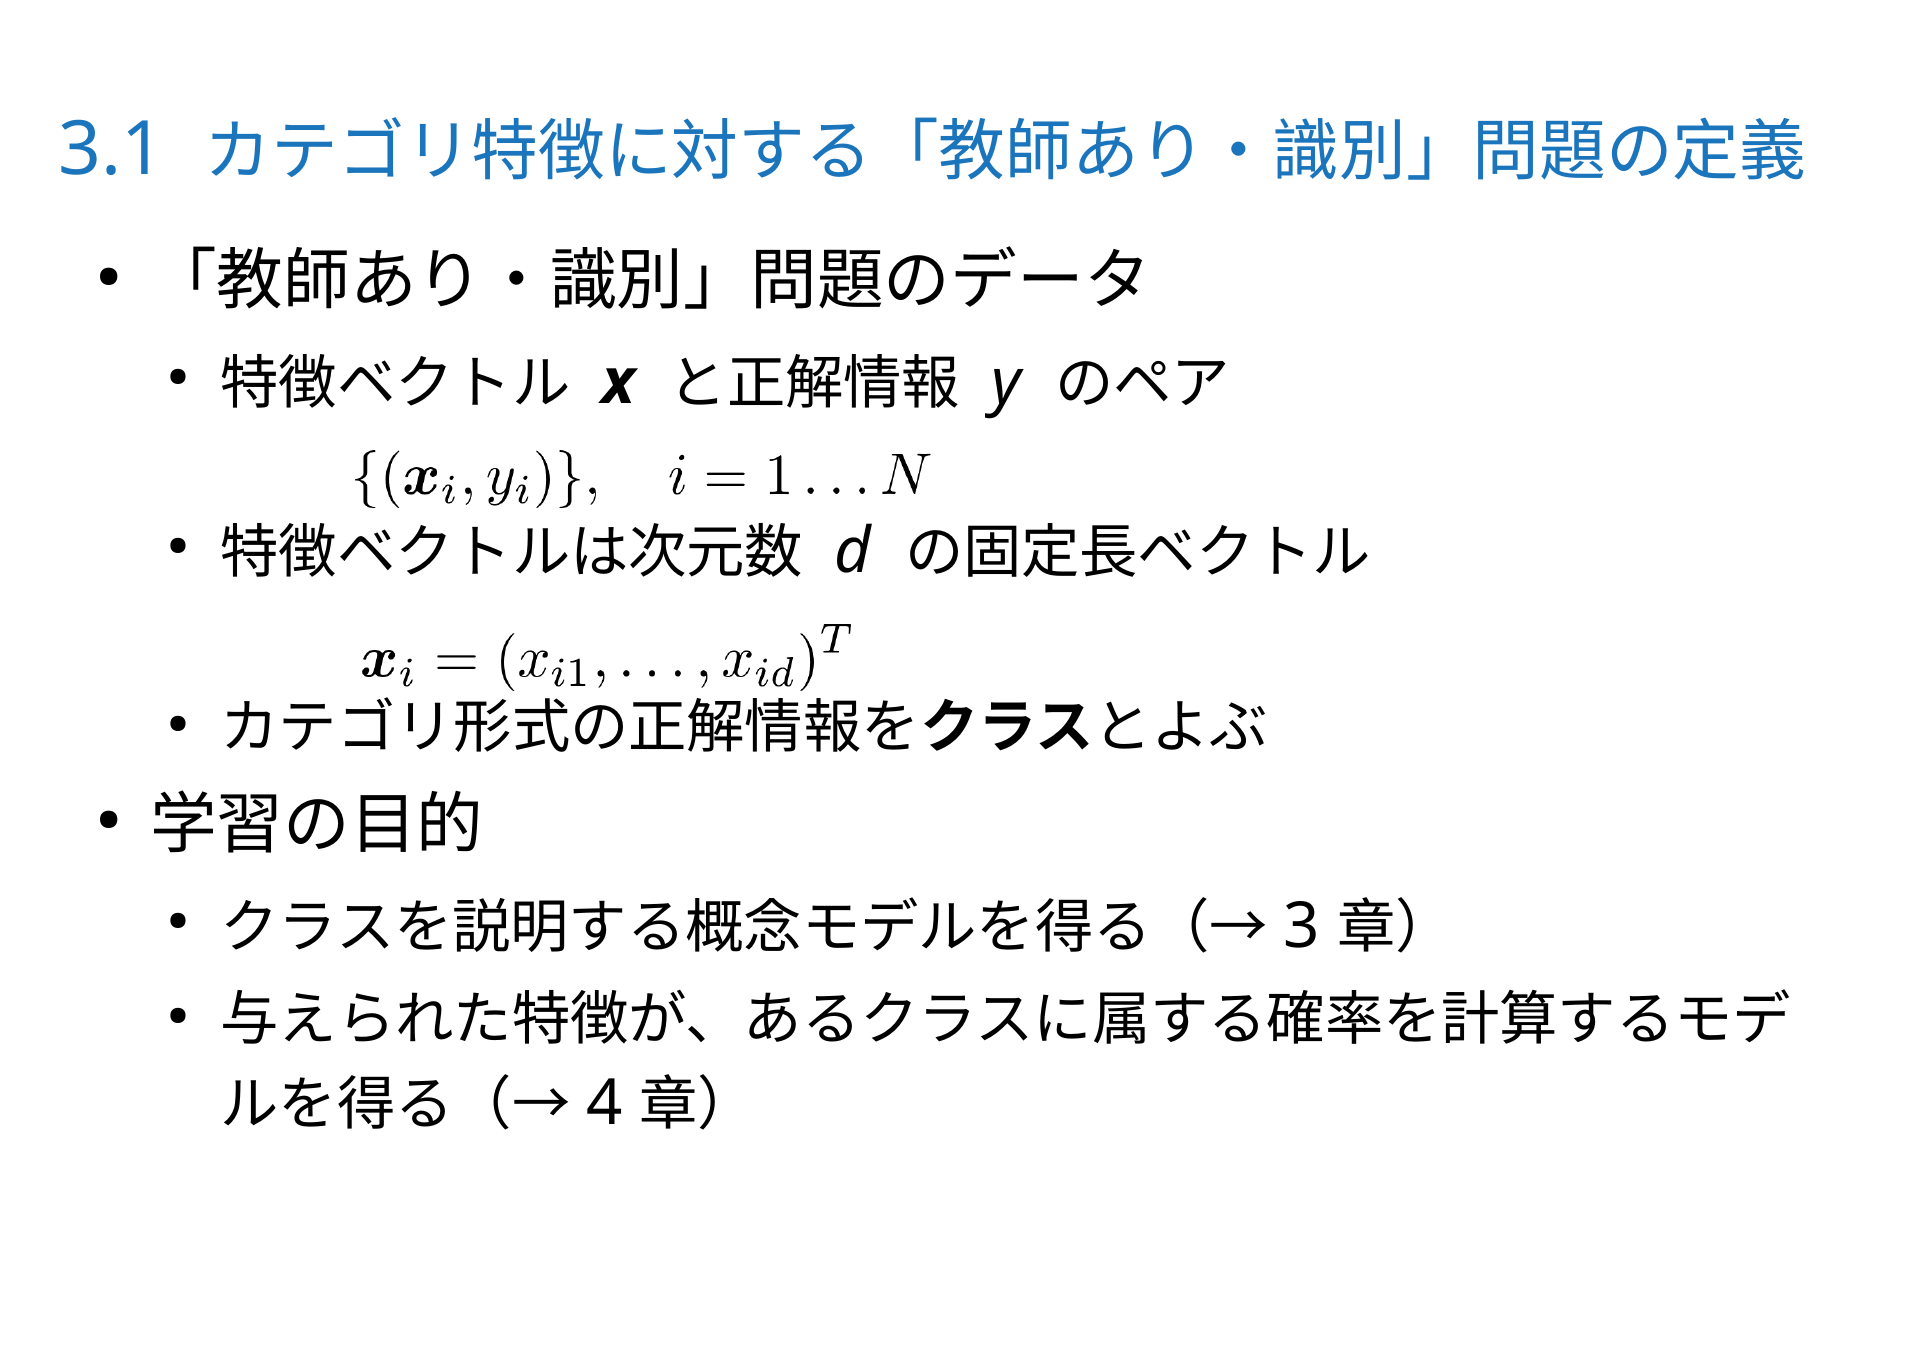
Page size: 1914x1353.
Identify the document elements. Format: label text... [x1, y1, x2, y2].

title 3.1 カテゴリ特徴に対する「教師あり・識別」問題の定義 [59, 38, 1843, 252]
picture [362, 624, 851, 691]
list 「教師あり・識別」問題のデータ 特徴ベクトル x と正解情報 y のペア 特徴ベクトルは次元数 d の固定長ベクトル カテゴリ形式の正解情報をクラスとよぶ 学習の目的 クラスを説明する概念モデルを得る（→3章） 与えられた特徴が、あるクラスに属する確率を計算するモデルを得る（→4章） [79, 232, 1802, 1214]
picture [354, 450, 931, 508]
